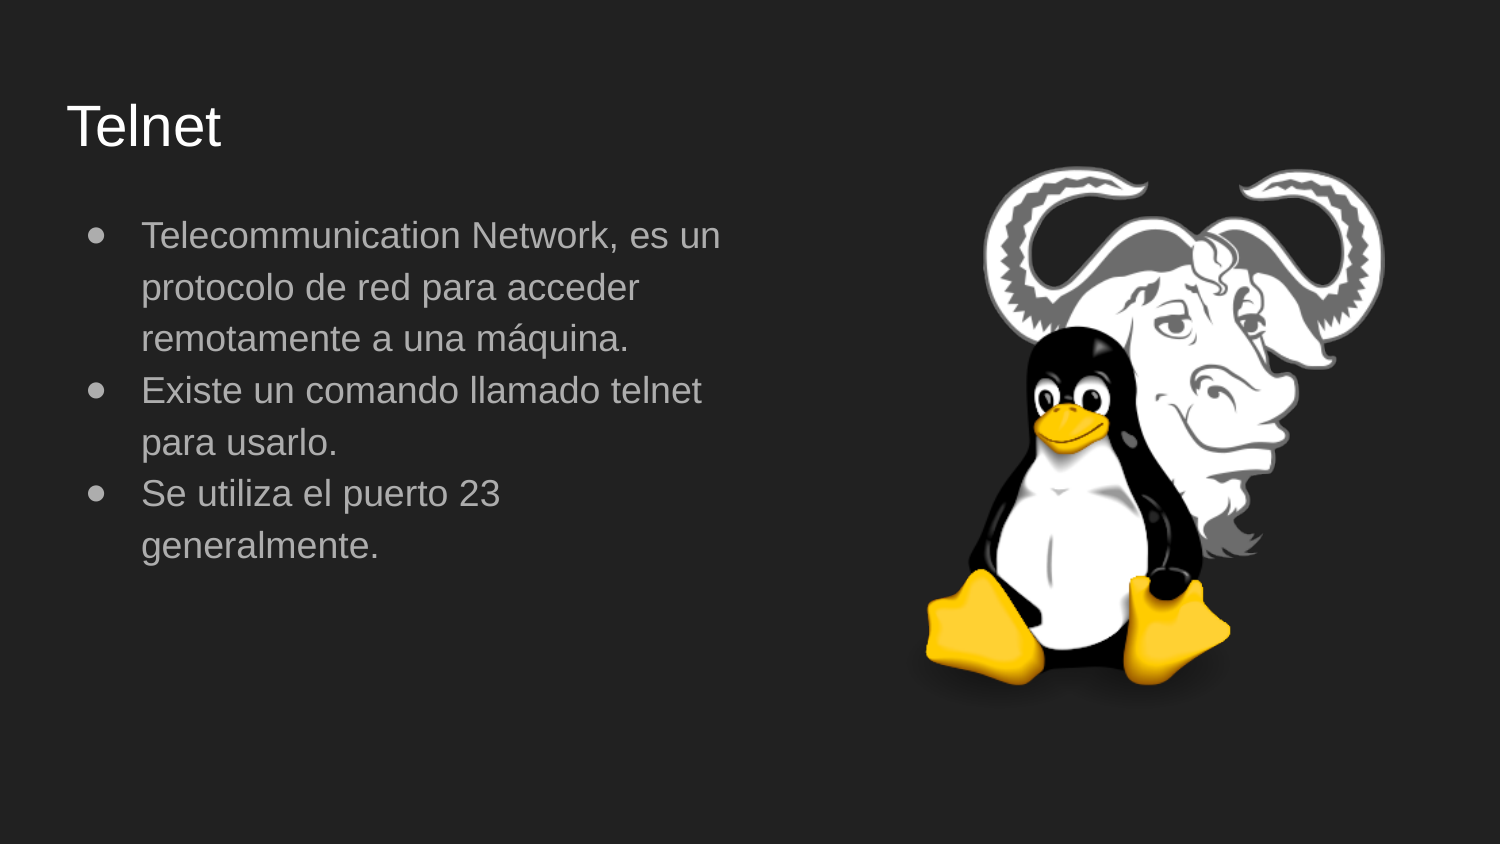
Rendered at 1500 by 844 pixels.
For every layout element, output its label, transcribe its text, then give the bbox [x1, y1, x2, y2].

title Telnet [51, 72, 1449, 167]
list Telecommunication Network, es un protocolo de red para acceder remotamente a una máquina. Existe un comando llamado telnet para usarlo. Se utiliza el puerto 23 generalmente. [51, 189, 750, 750]
picture [906, 166, 1385, 710]
